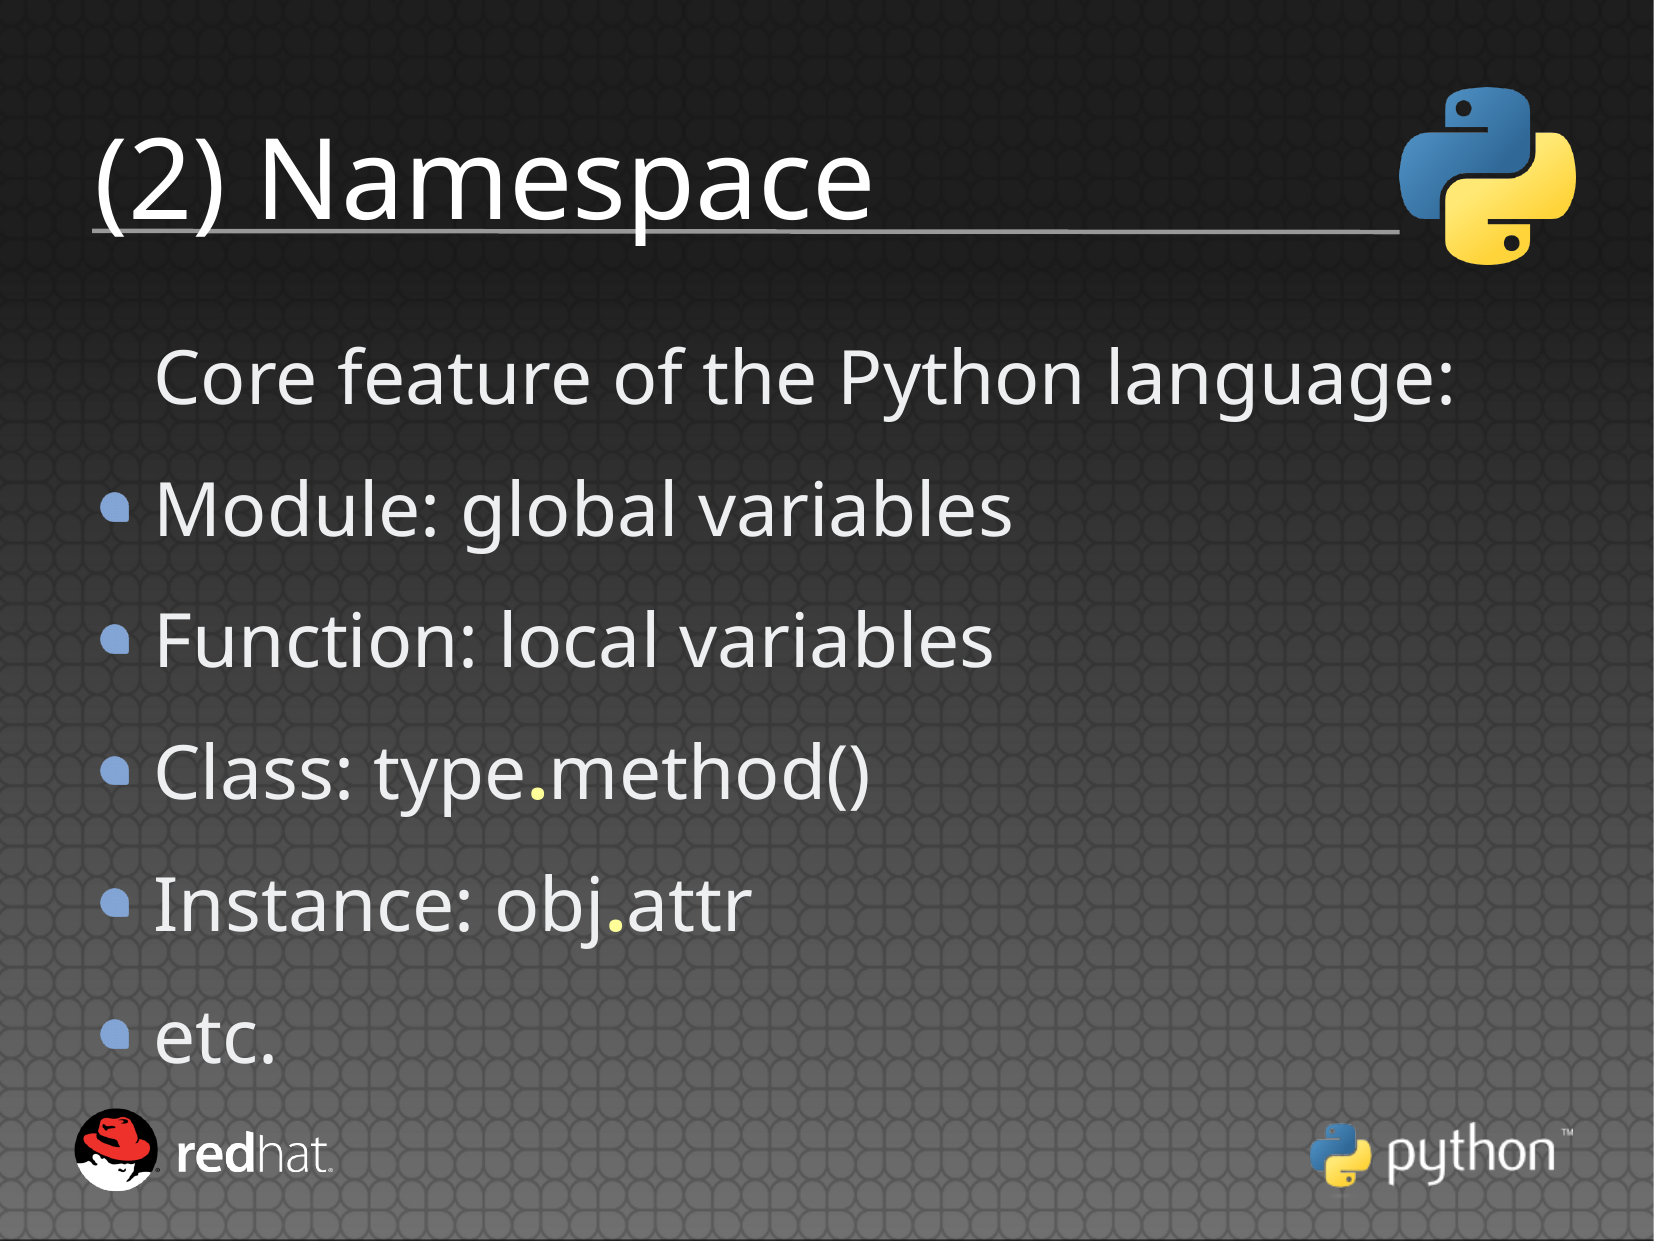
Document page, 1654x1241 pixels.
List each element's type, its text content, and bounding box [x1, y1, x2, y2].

picture [0, 0, 1654, 1241]
title (2) Namespace [94, 100, 1426, 251]
list Core feature of the Python language: Module: global variables Function: local variables Class: type.method() Instance: obj.attr etc. [82, 324, 1571, 1156]
